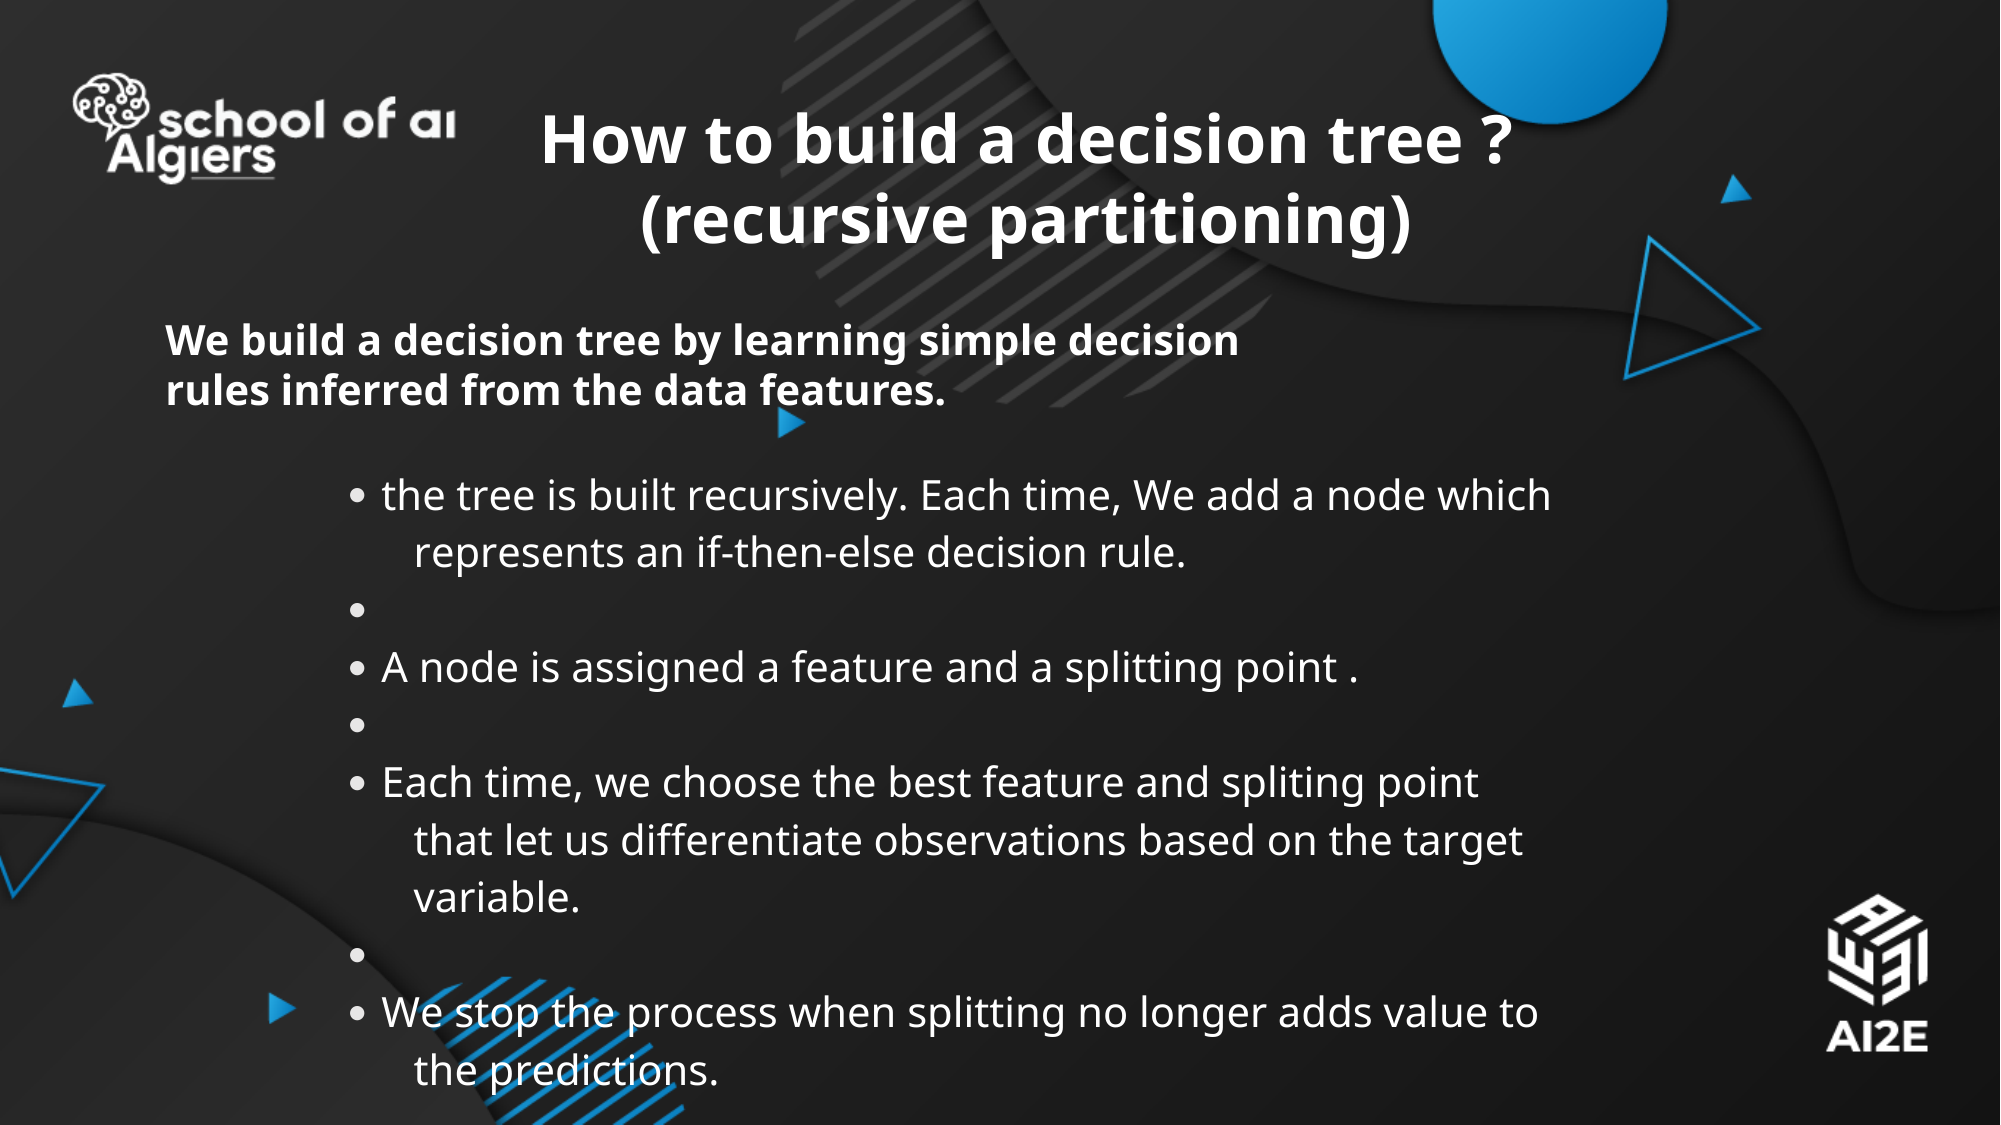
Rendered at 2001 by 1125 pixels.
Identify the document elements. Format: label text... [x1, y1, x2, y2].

picture [0, 0, 2000, 1125]
title How to build a decision tree ? (recursive partitioning) [484, 30, 1570, 257]
text_box We build a decision tree by learning simple decision rules inferred from the data features. [165, 313, 1251, 404]
subtitle the tree is built recursively. Each time, We add a node which represents an if-then-else decision rule. A node is assigned a feature and a splitting point . Each time, we choose the best feature and spliting point that let us differentiate observations based on the target variable. We stop the process when splitting no longer adds value to the predictions. [334, 460, 1570, 779]
